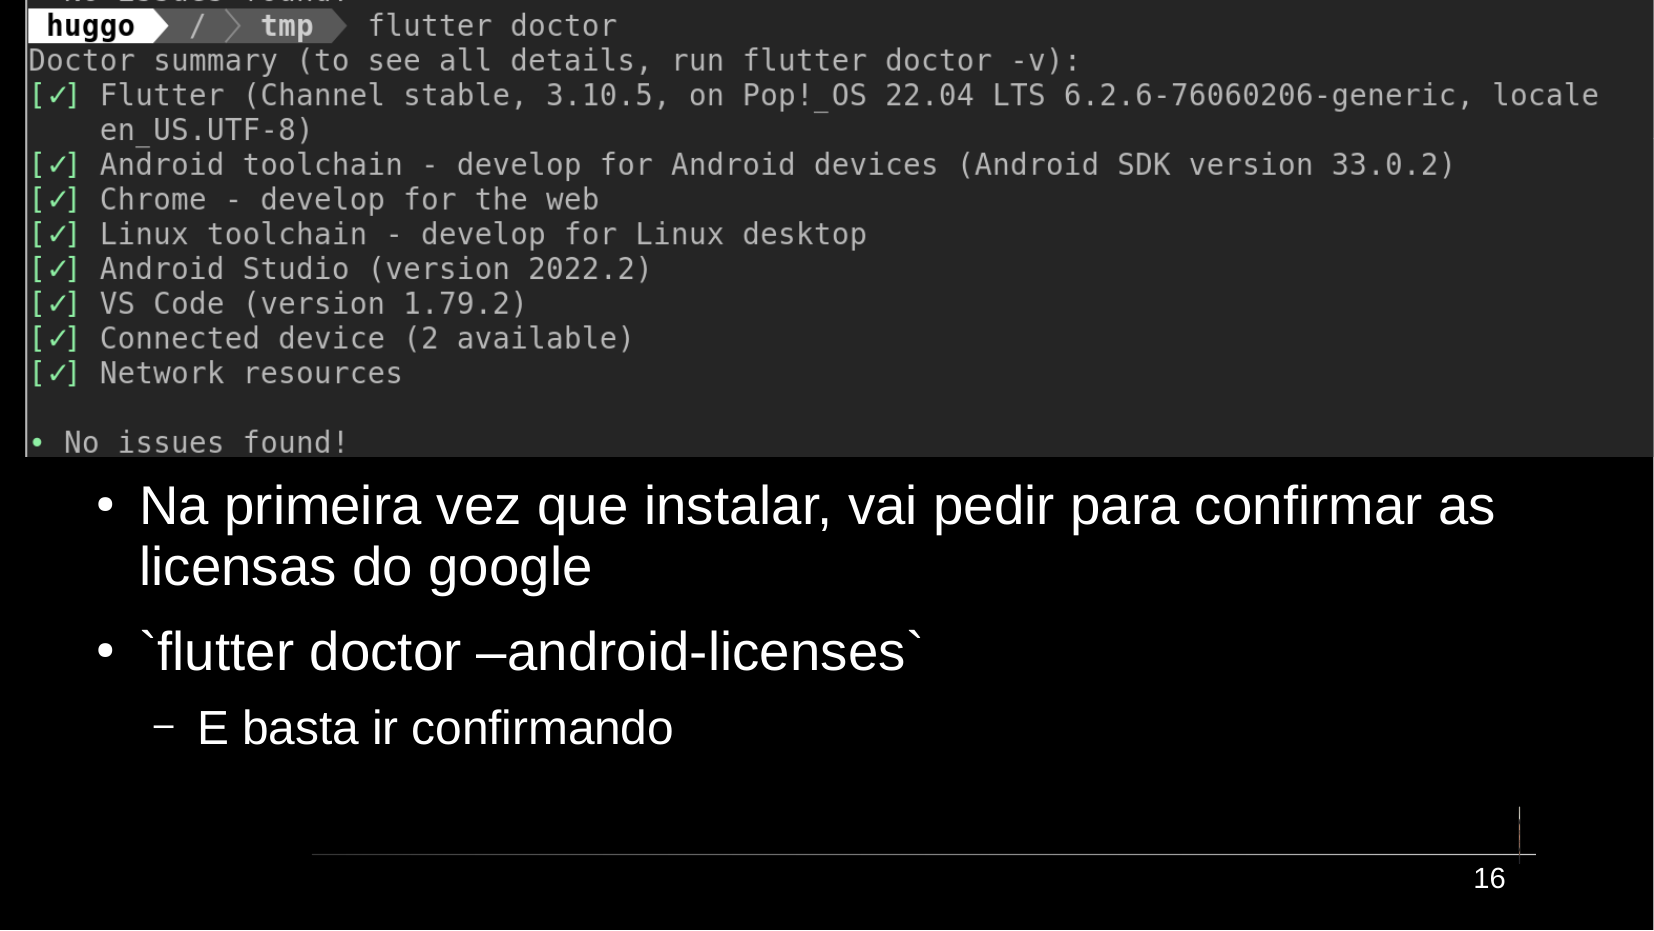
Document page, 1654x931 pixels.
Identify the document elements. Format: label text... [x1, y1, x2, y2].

picture [0, 0, 1654, 457]
list Na primeira vez que instalar, vai pedir para confirmar as licensas do google `flutter doctor –android-licenses` E basta ir confirmando [81, 457, 1570, 760]
